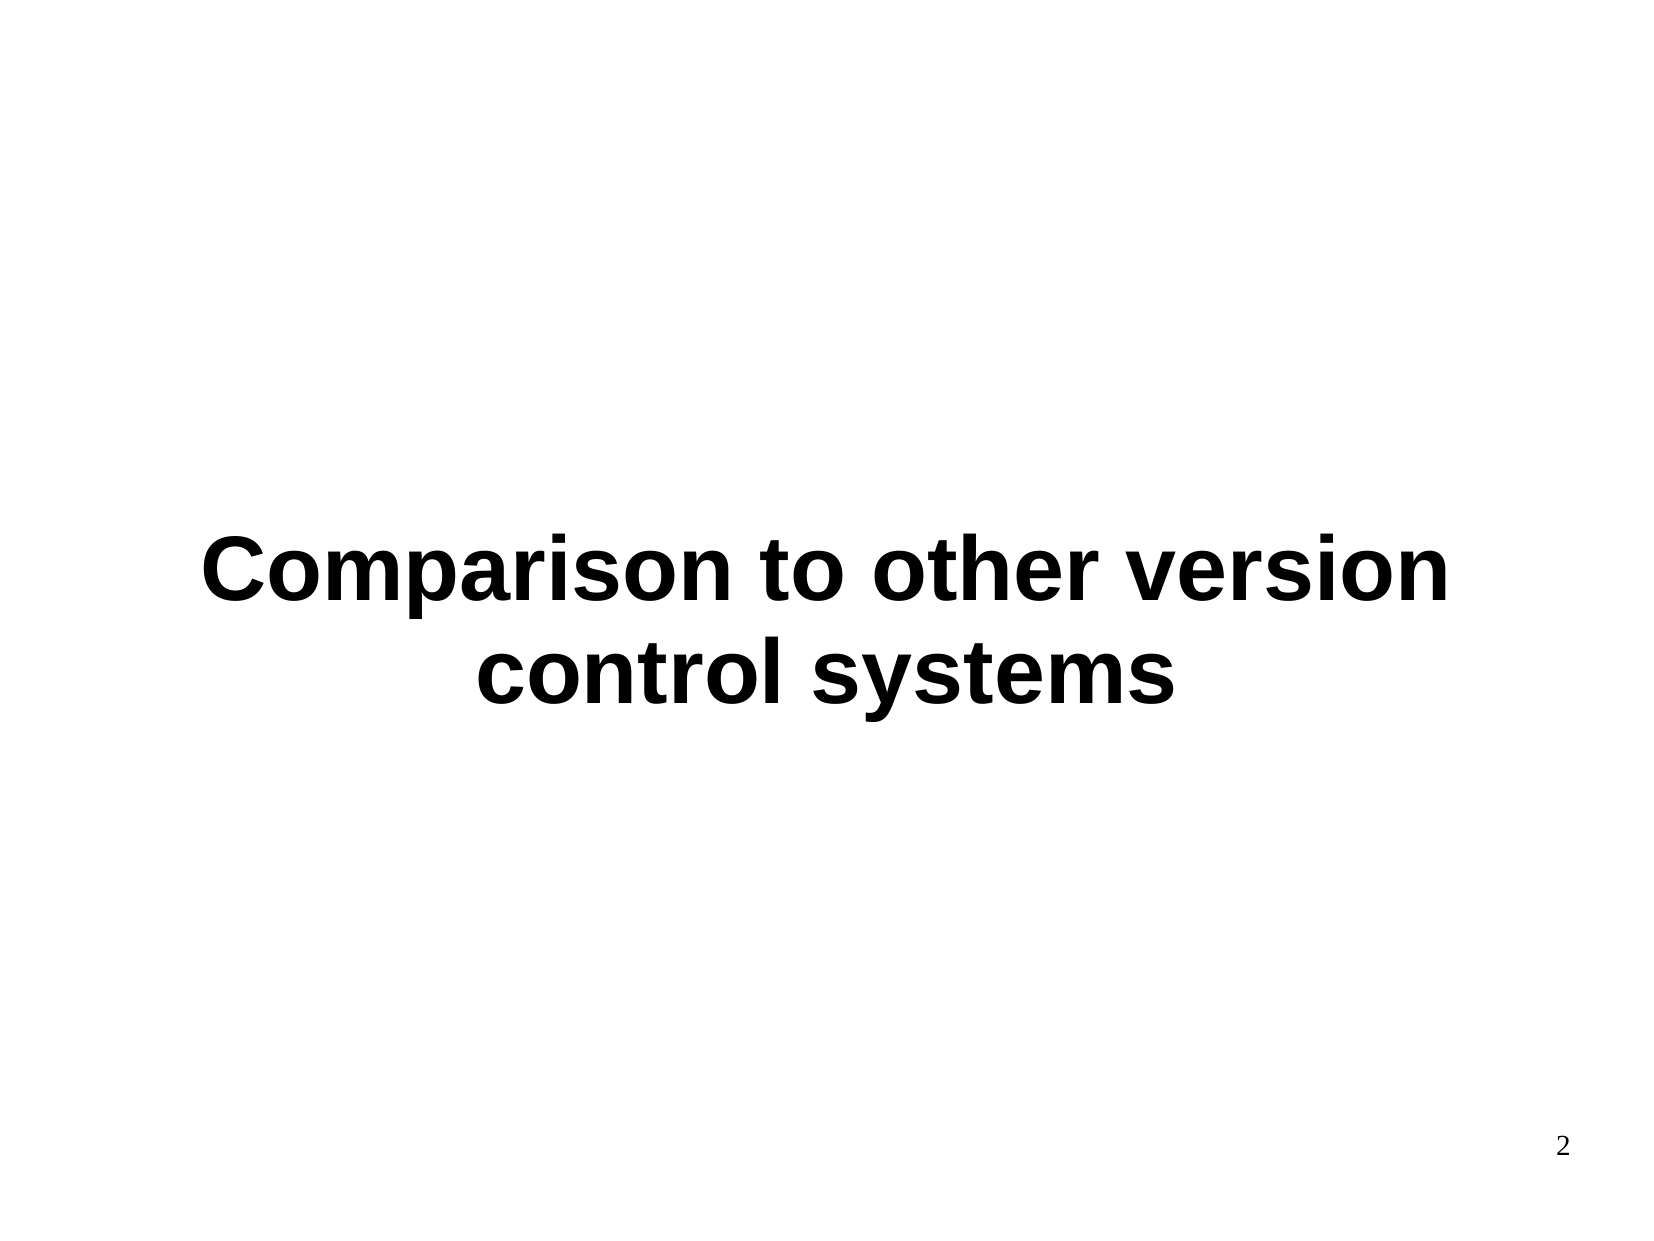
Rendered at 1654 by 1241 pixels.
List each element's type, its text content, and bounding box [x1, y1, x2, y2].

title Comparison to other version control systems [82, 516, 1571, 724]
